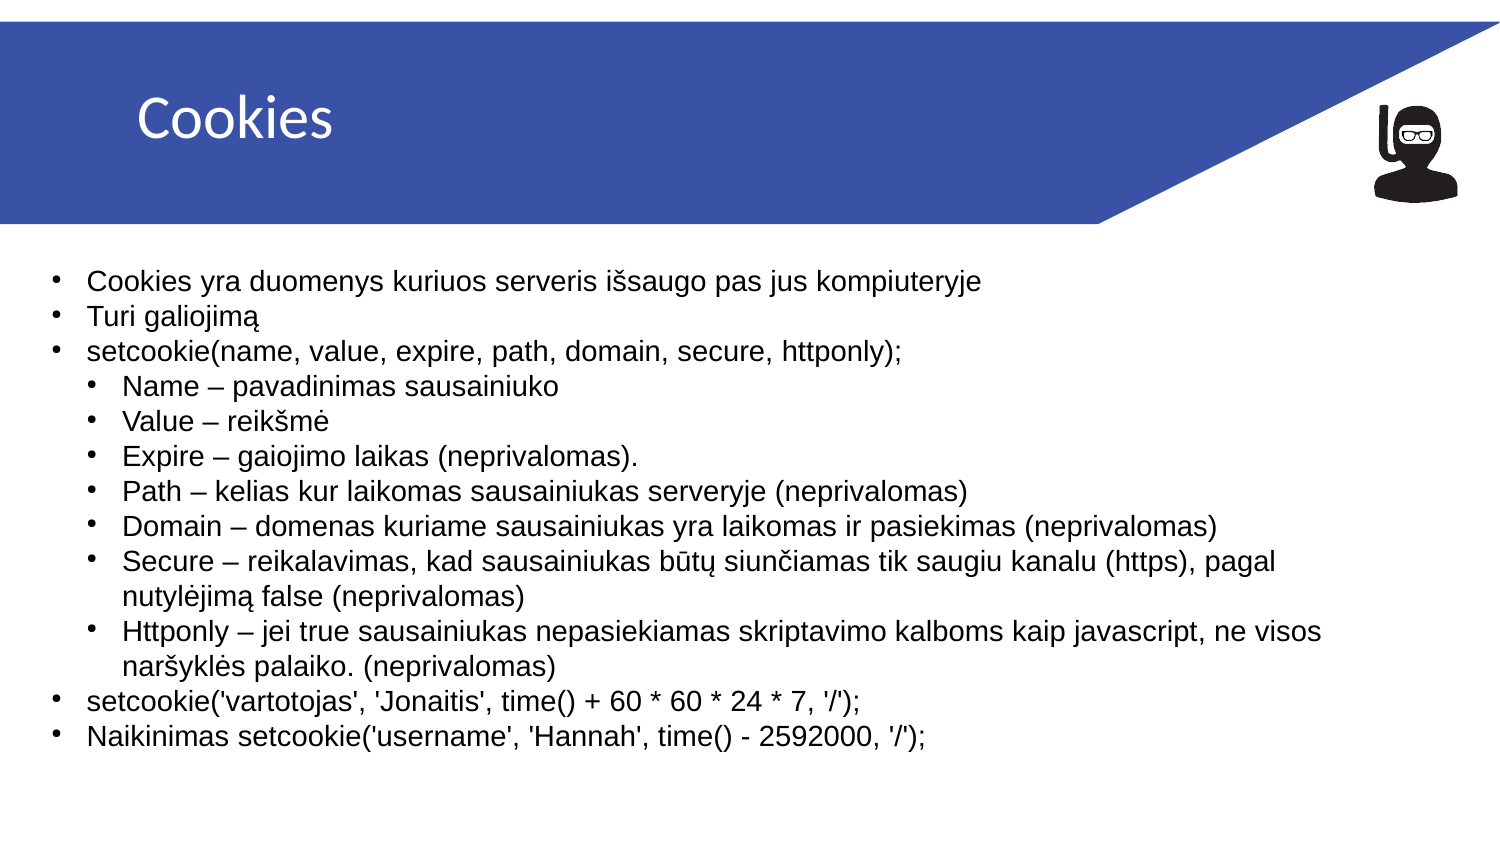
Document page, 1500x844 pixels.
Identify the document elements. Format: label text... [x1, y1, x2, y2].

text_box [1404, 23, 1500, 72]
text_box Cookies yra duomenys kuriuos serveris išsaugo pas jus kompiuteryje Turi galiojimą setcookie(name, value, expire, path, domain, secure, httponly); Name – pavadinimas sausainiuko Value – reikšmė Expire – gaiojimo laikas (neprivalomas). Path – kelias kur laikomas sausainiukas serveryje (neprivalomas) Domain – domenas kuriame sausainiukas yra laikomas ir pasiekimas (neprivalomas) Secure – reikalavimas, kad sausainiukas būtų siunčiamas tik saugiu kanalu (https), pagal nutylėjimą false (neprivalomas) Httponly – jei true sausainiukas nepasiekiamas skriptavimo kalboms kaip javascript, ne visos naršyklės palaiko. (neprivalomas) setcookie('vartotojas', 'Jonaitis', time() + 60 * 60 * 24 * 7, '/'); Naikinimas setcookie('username', 'Hannah', time() - 2592000, '/'); [36, 247, 1389, 789]
picture [1326, 72, 1500, 211]
title Cookies [122, 72, 1326, 167]
text_box [1096, 111, 1500, 227]
